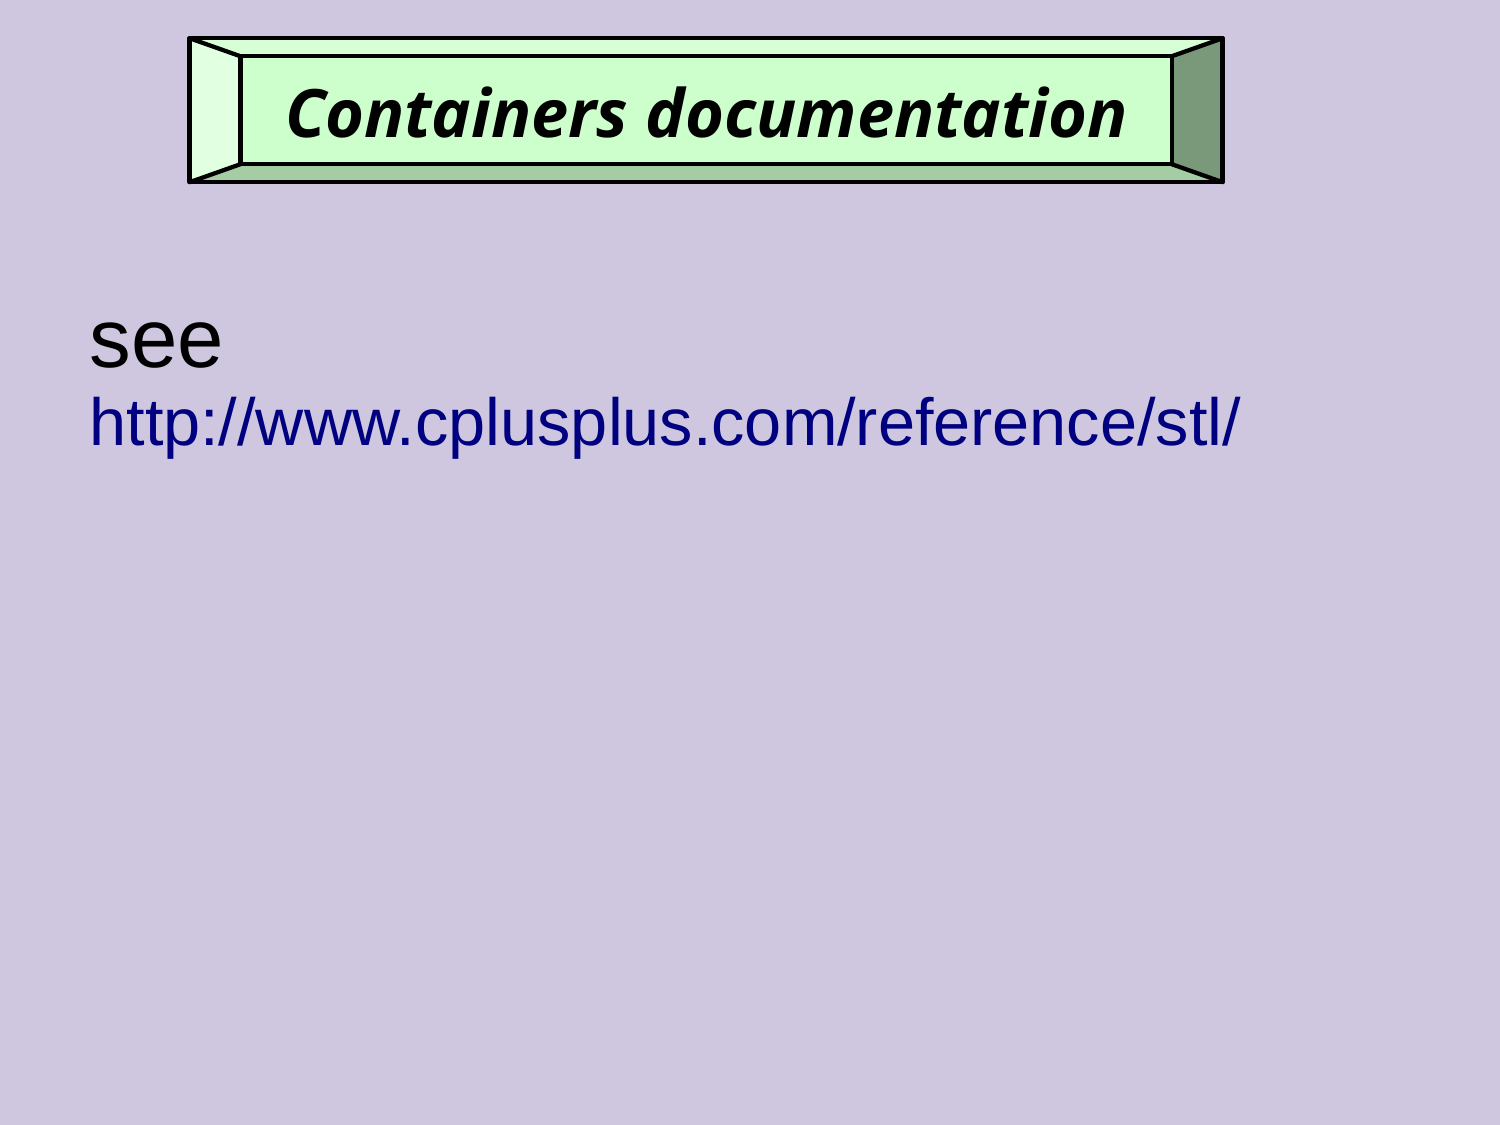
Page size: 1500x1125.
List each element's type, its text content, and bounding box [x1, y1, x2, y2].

text_box see http://www.cplusplus.com/reference/stl/ [75, 285, 1396, 486]
text_box Containers documentation [279, 62, 1135, 159]
picture [187, 37, 1238, 188]
